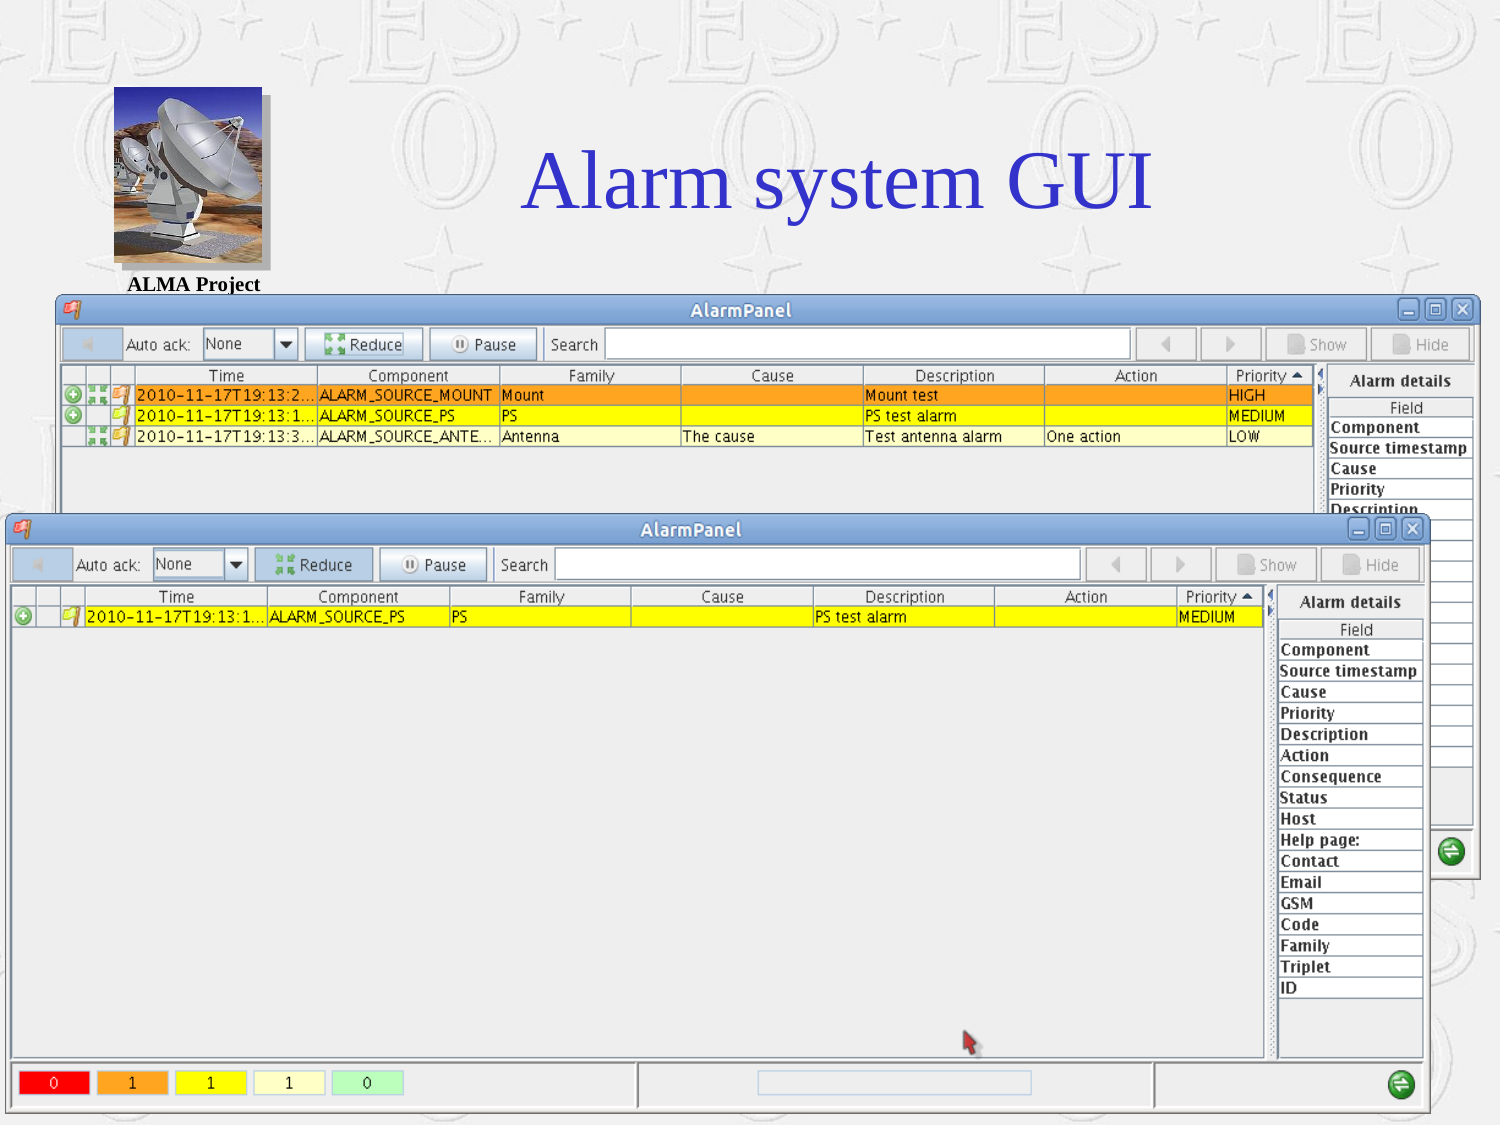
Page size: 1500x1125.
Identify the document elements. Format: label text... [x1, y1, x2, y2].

picture [0, 0, 1500, 1125]
title Alarm system GUI [299, 67, 1375, 283]
